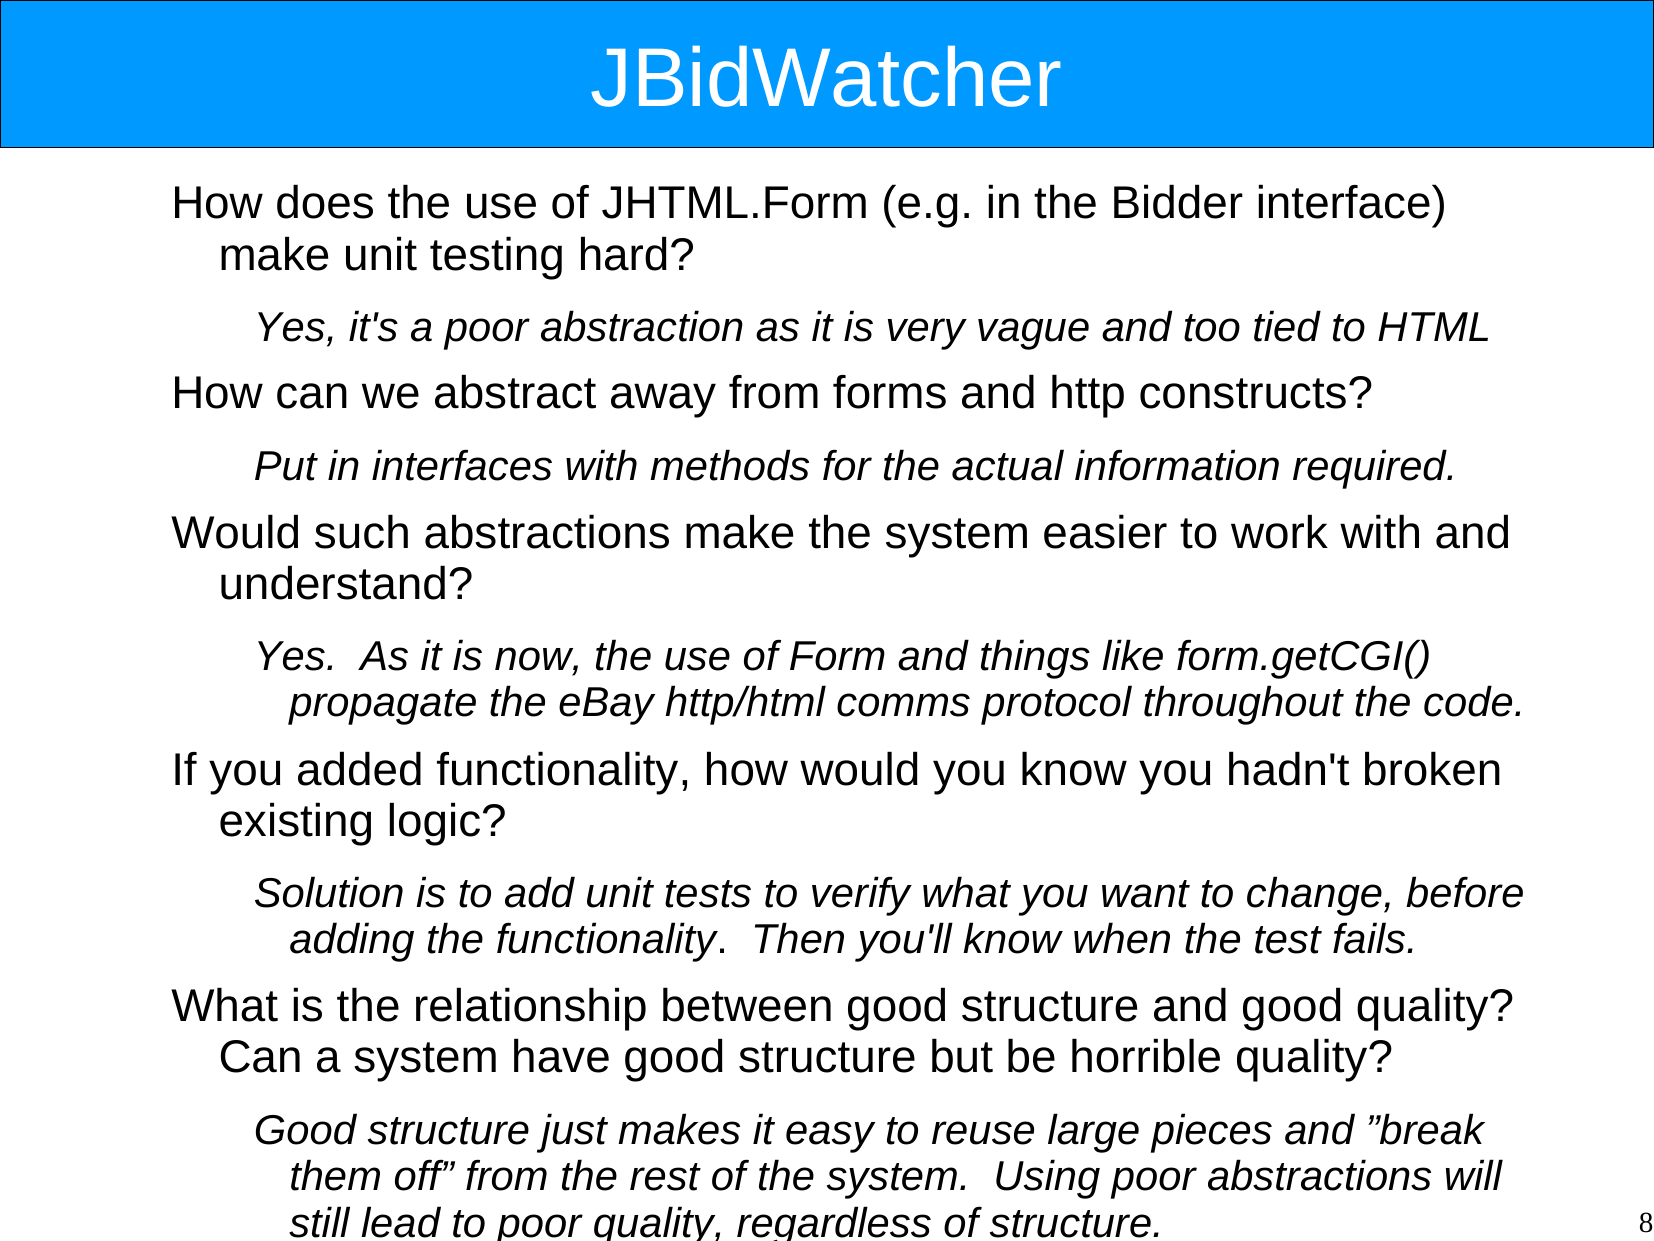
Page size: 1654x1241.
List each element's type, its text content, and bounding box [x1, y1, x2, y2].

list How does the use of JHTML.Form (e.g. in the Bidder interface) make unit testing hard? Yes, it's a poor abstraction as it is very vague and too tied to HTML How can we abstract away from forms and http constructs? Put in interfaces with methods for the actual information required. Would such abstractions make the system easier to work with and understand? Yes. As it is now, the use of Form and things like form.getCGI() propagate the eBay http/html comms protocol throughout the code. If you added functionality, how would you know you hadn't broken existing logic? Solution is to add unit tests to verify what you want to change, before adding the functionality. Then you'll know when the test fails. What is the relationship between good structure and good quality? Can a system have good structure but be horrible quality? Good structure just makes it easy to reuse large pieces and ”break them off” from the rest of the system. Using poor abstractions will still lead to poor quality, regardless of structure. [76, 177, 1565, 1241]
title JBidWatcher [82, 21, 1571, 135]
